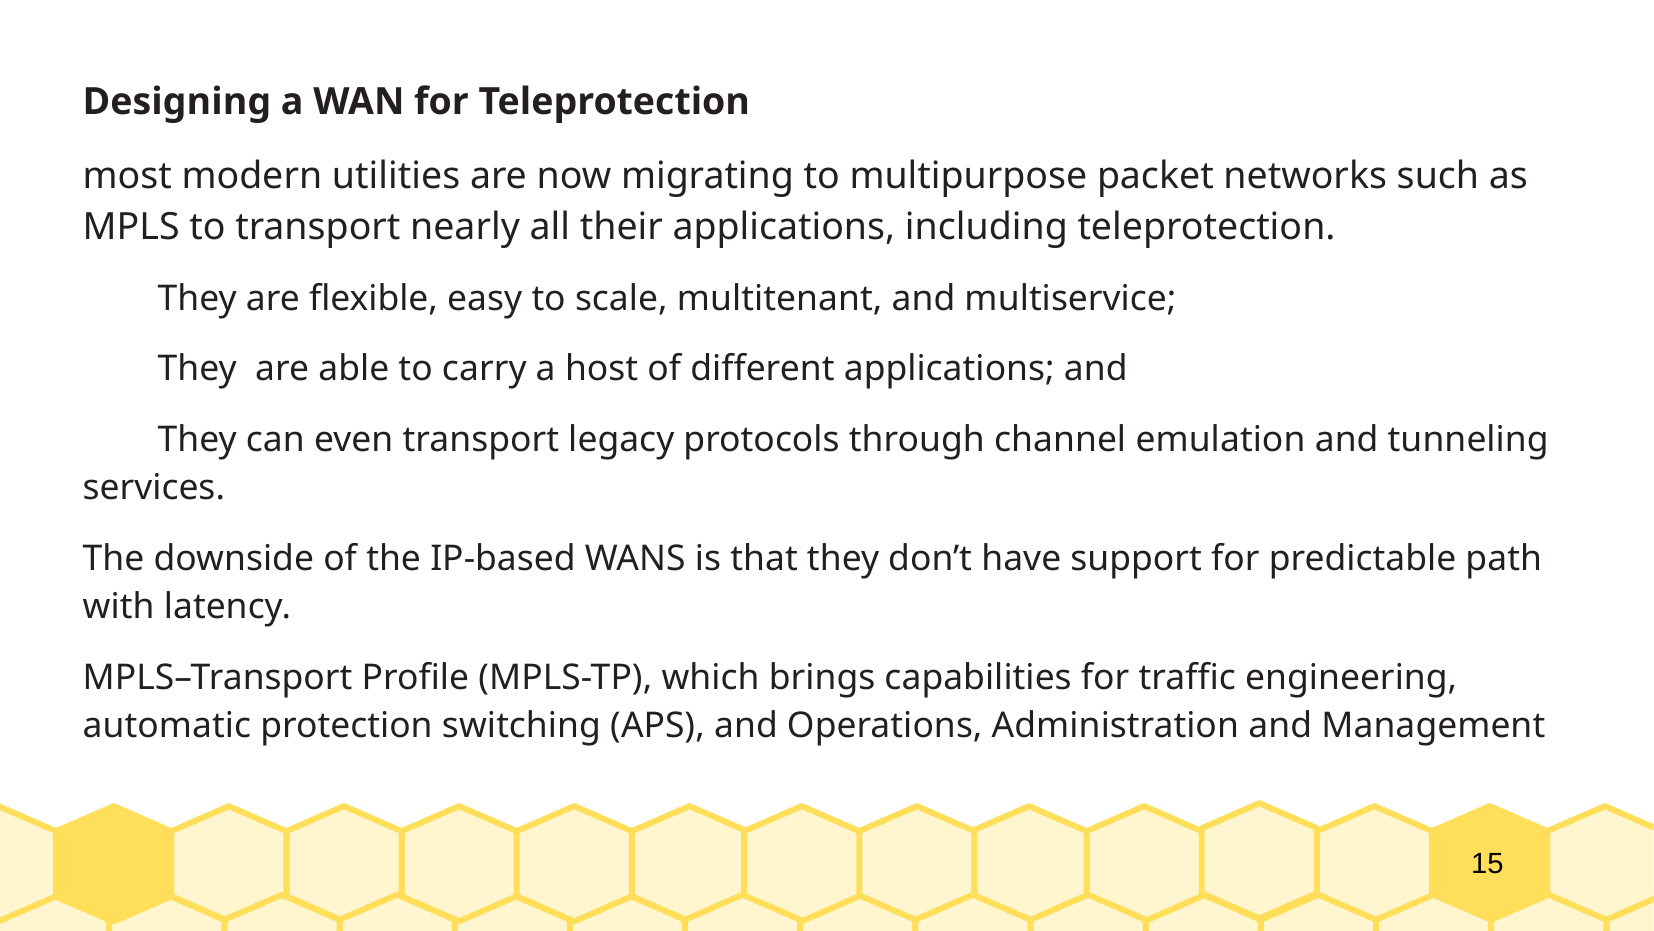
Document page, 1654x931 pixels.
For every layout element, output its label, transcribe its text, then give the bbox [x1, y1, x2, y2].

list Designing a WAN for Teleprotection most modern utilities are now migrating to multipurpose packet networks such as MPLS to transport nearly all their applications, including teleprotection. They are flexible, easy to scale, multitenant, and multiservice; They are able to carry a host of different applications; and They can even transport legacy protocols through channel emulation and tunneling services. The downside of the IP-based WANS is that they don’t have support for predictable path with latency. MPLS–Transport Profile (MPLS-TP), which brings capabilities for traffic engineering, automatic protection switching (APS), and Operations, Administration and Management [82, 75, 1571, 901]
